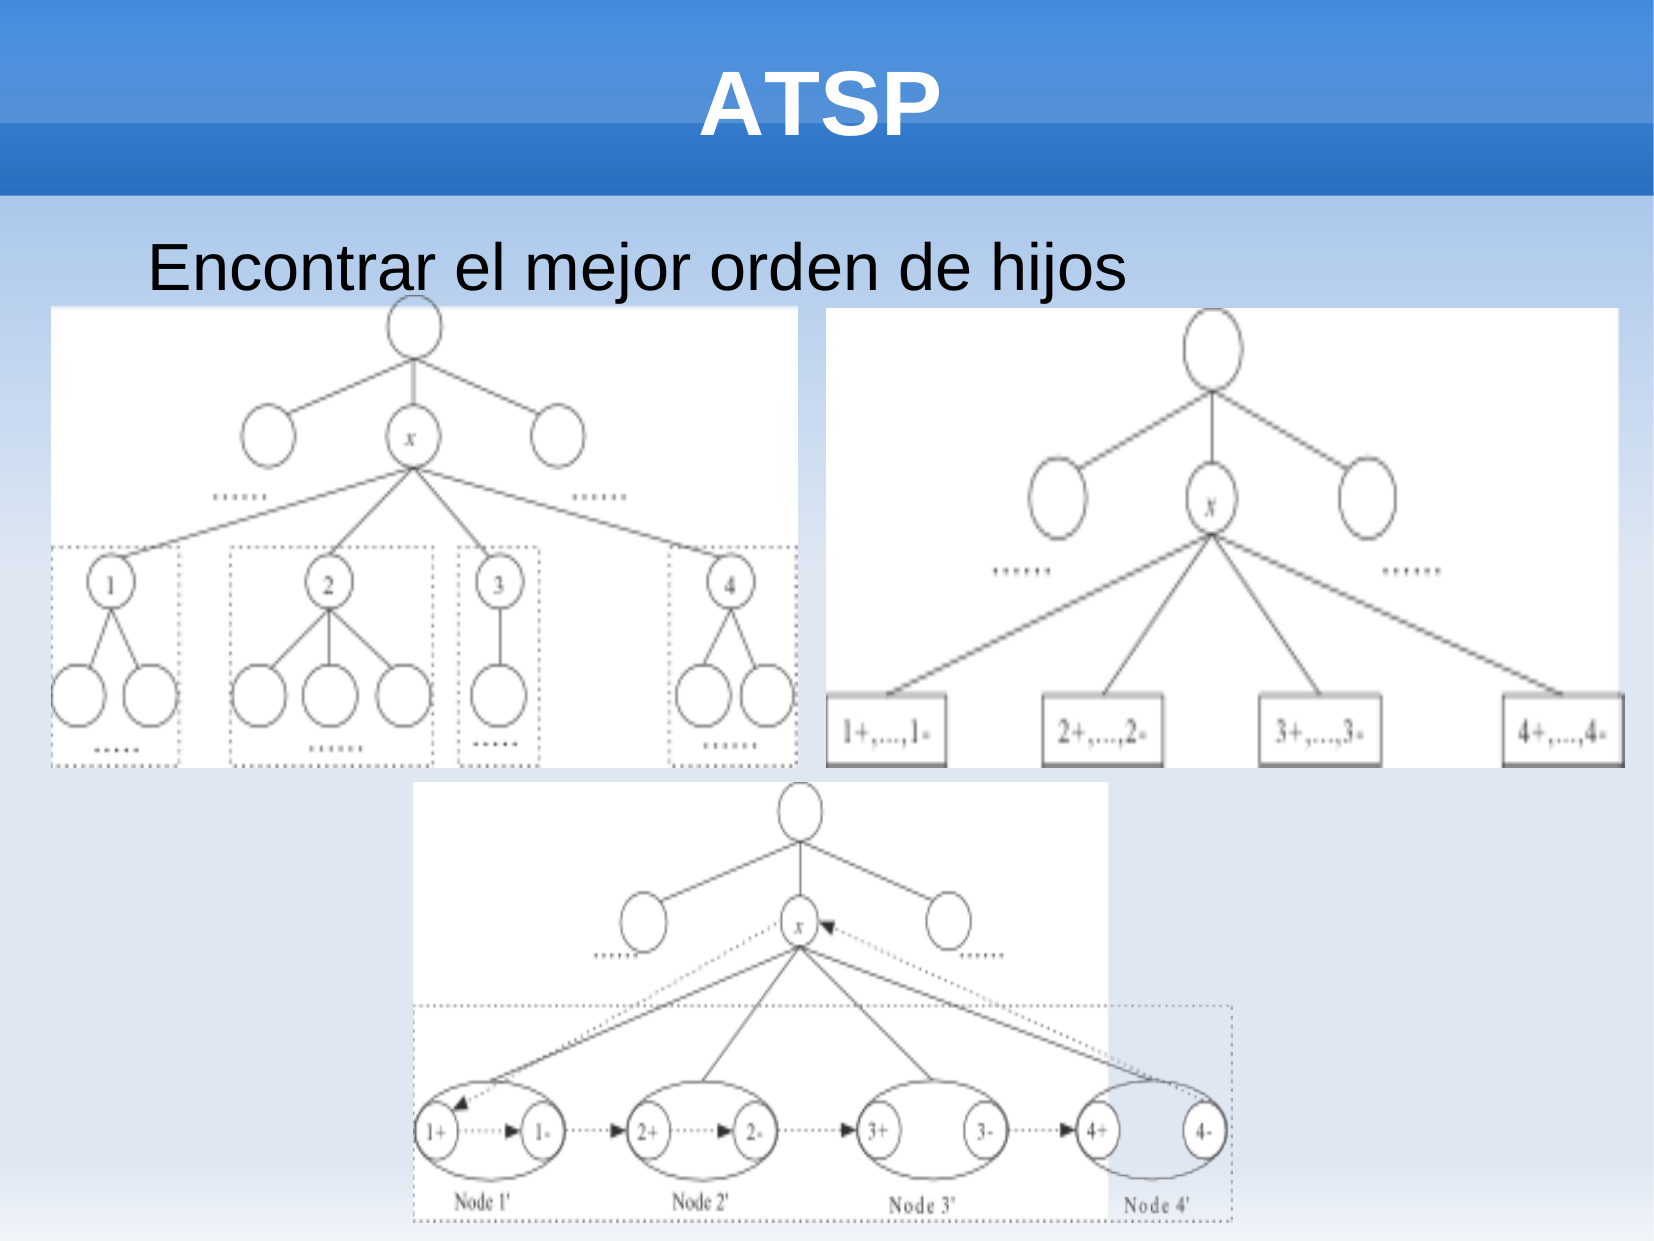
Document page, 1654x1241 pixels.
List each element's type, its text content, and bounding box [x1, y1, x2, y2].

list Encontrar el mejor orden de hijos [76, 229, 1565, 1034]
title ATSP [76, 7, 1565, 200]
picture [0, 0, 1654, 1241]
